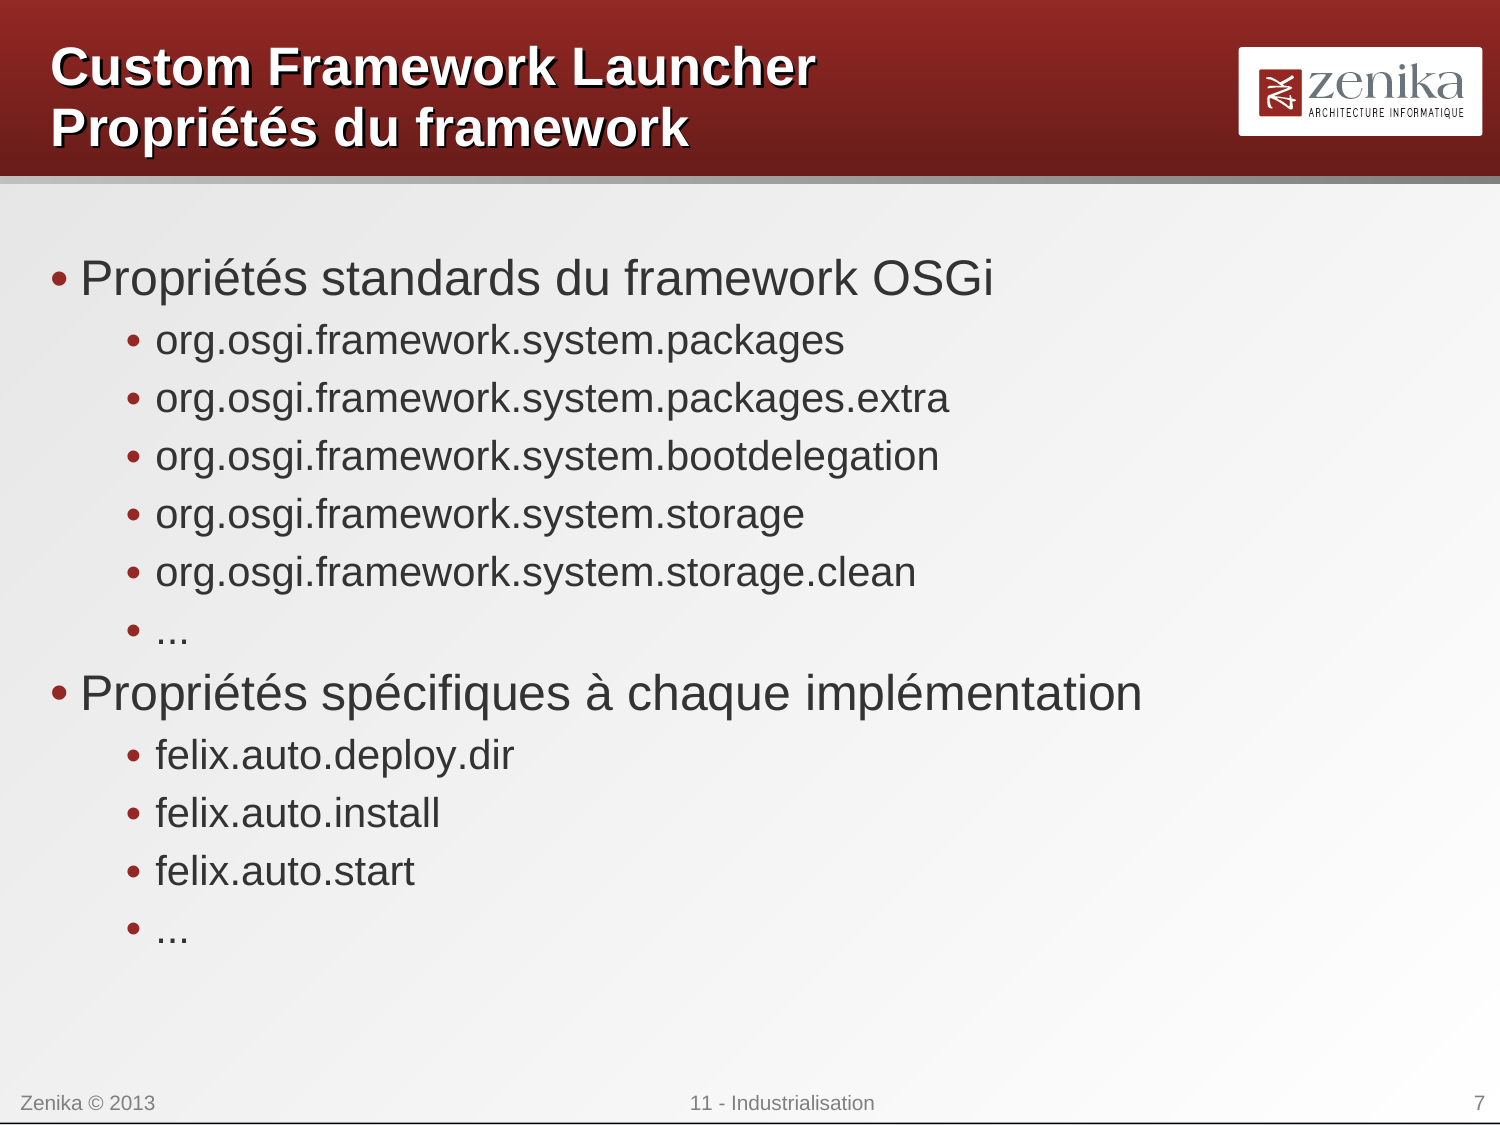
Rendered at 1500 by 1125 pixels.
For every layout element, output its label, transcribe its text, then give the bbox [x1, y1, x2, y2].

picture [1257, 58, 1464, 125]
title Custom Framework Launcher Propriétés du framework [50, 15, 1206, 180]
list Propriétés standards du framework OSGi org.osgi.framework.system.packages org.osgi.framework.system.packages.extra org.osgi.framework.system.bootdelegation org.osgi.framework.system.storage org.osgi.framework.system.storage.clean ... Propriétés spécifiques à chaque implémentation felix.auto.deploy.dir felix.auto.install felix.auto.start ... [50, 249, 1435, 1079]
